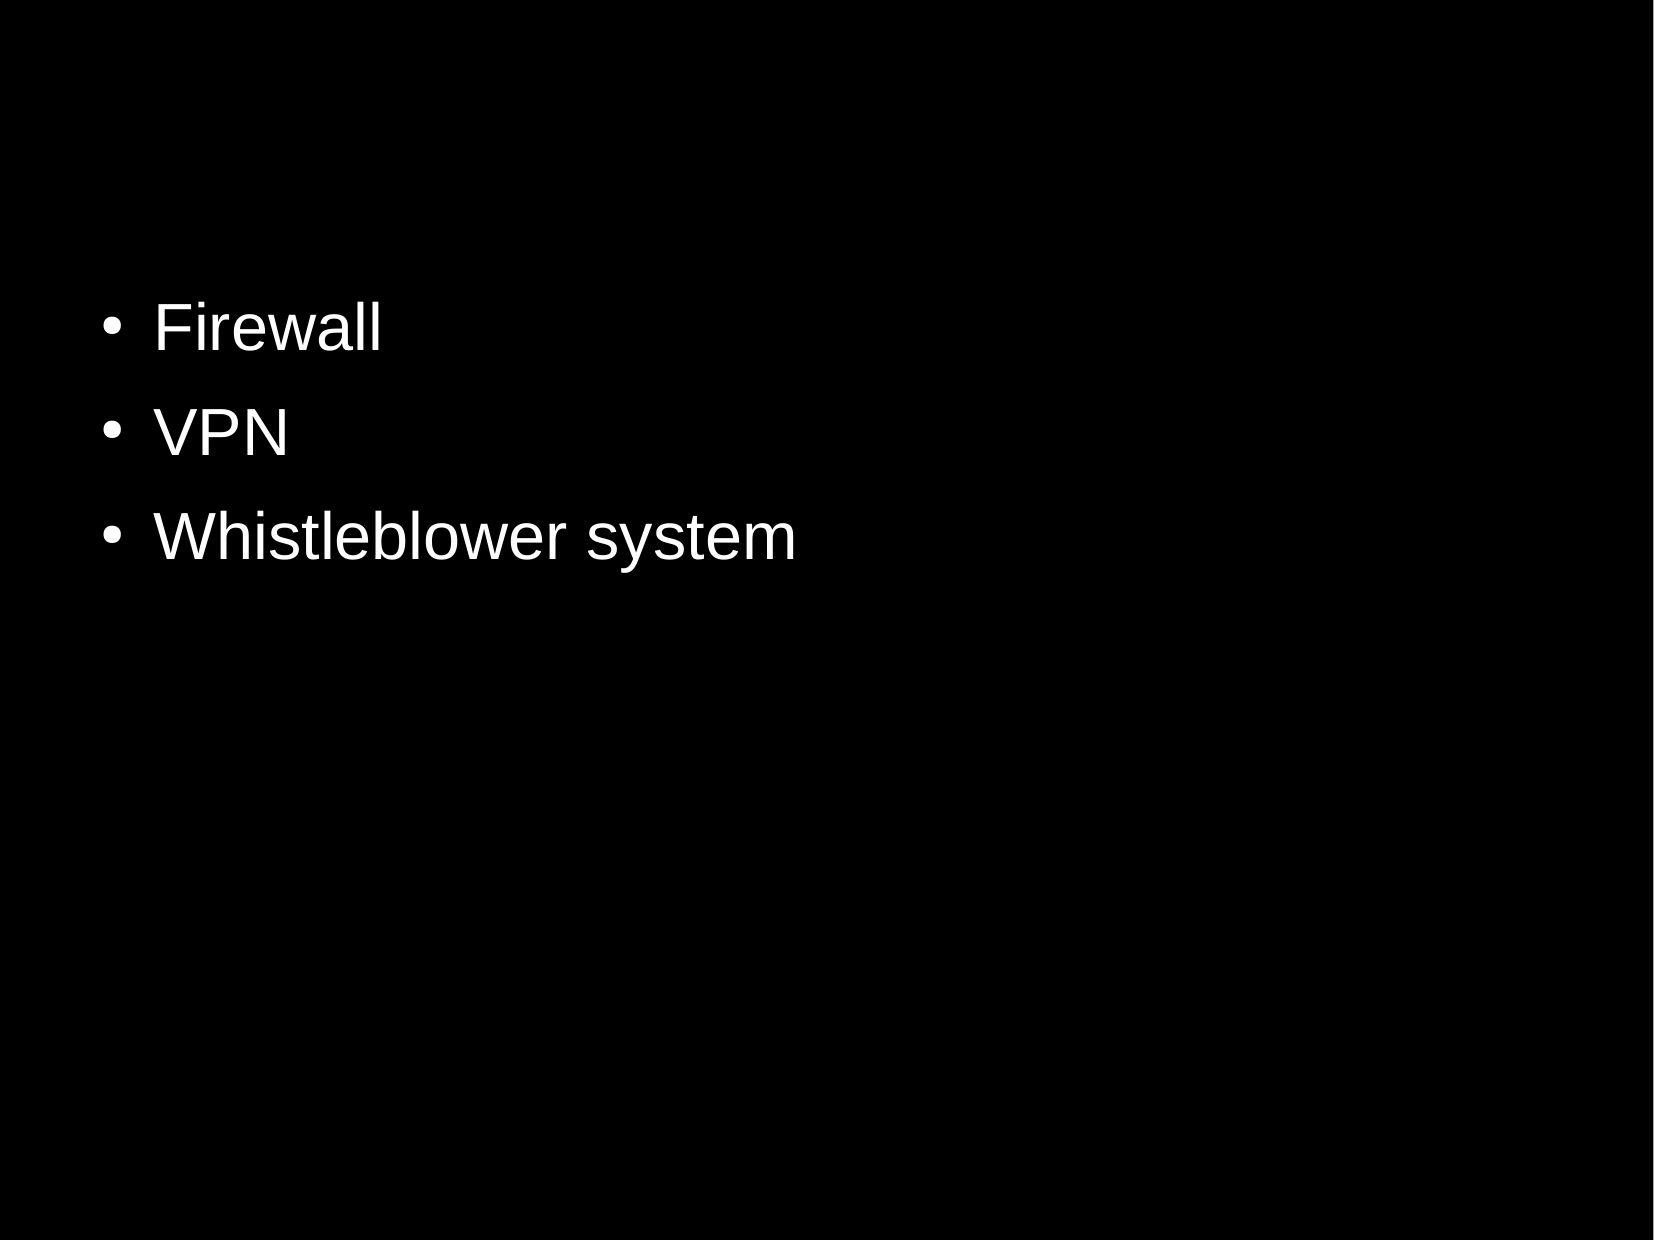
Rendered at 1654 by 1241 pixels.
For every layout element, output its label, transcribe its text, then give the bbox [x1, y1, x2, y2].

list Firewall VPN Whistleblower system [82, 290, 1538, 1010]
